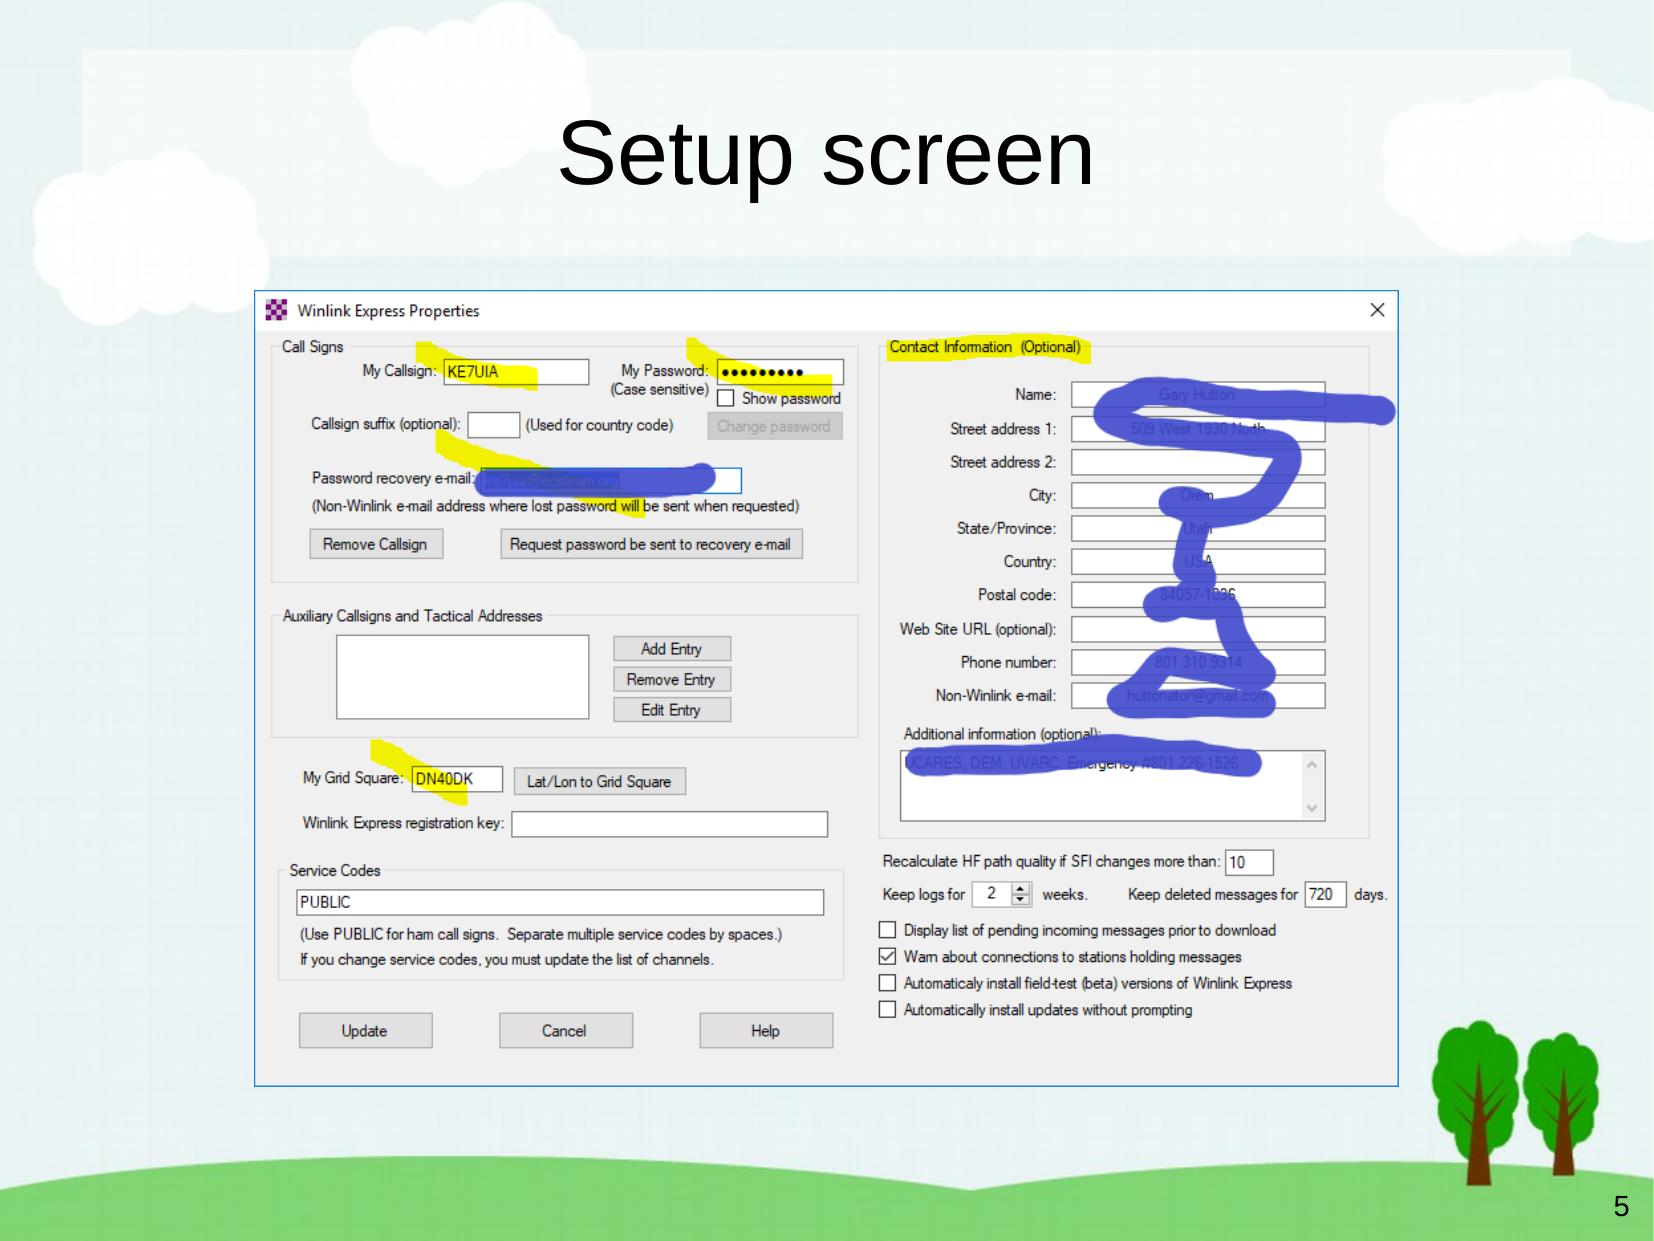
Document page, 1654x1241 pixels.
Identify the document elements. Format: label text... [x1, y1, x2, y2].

title Setup screen [82, 49, 1571, 257]
picture [0, 0, 1654, 1241]
